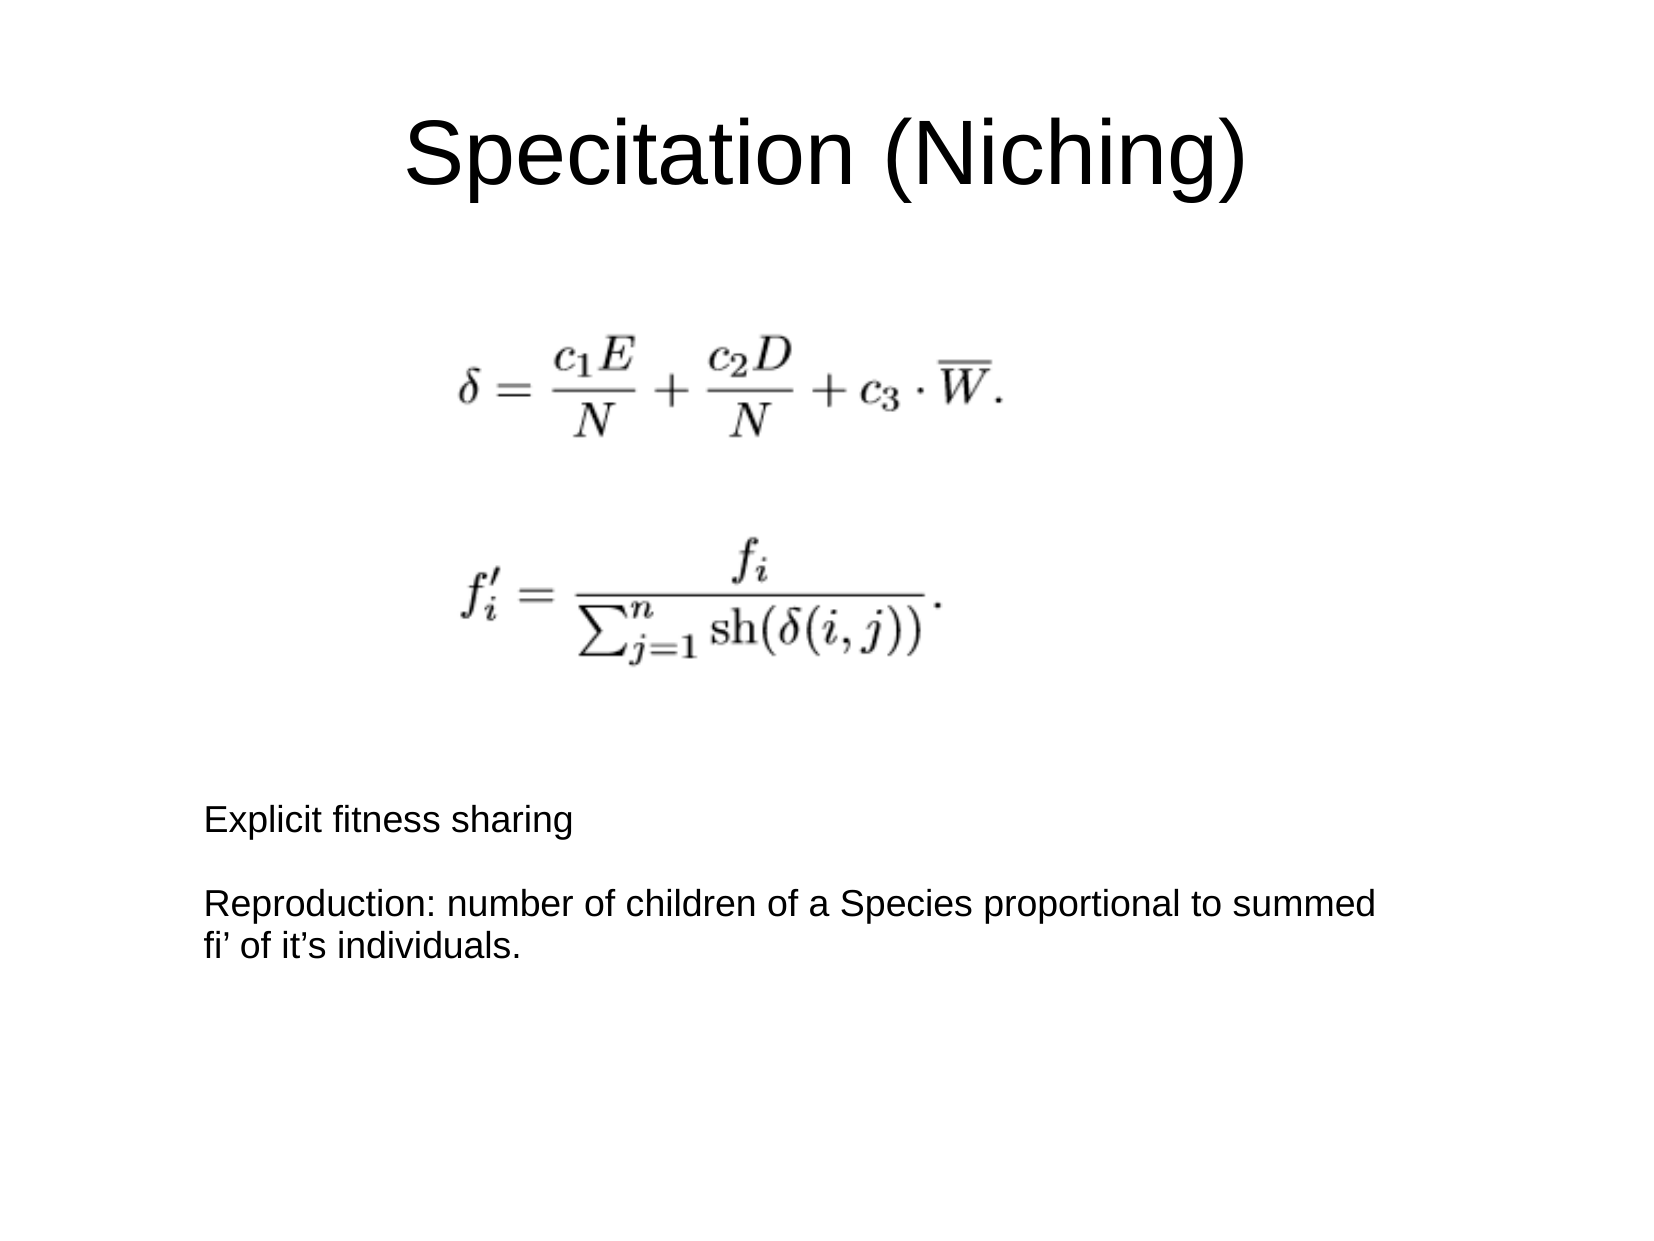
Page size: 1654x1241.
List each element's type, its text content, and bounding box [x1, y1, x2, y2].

picture [413, 496, 1024, 674]
text_box Explicit fitness sharing Reproduction: number of children of a Species proportional to summed fi’ of it’s individuals. [188, 791, 1406, 975]
picture [405, 307, 1046, 461]
title Specitation (Niching) [82, 49, 1571, 257]
